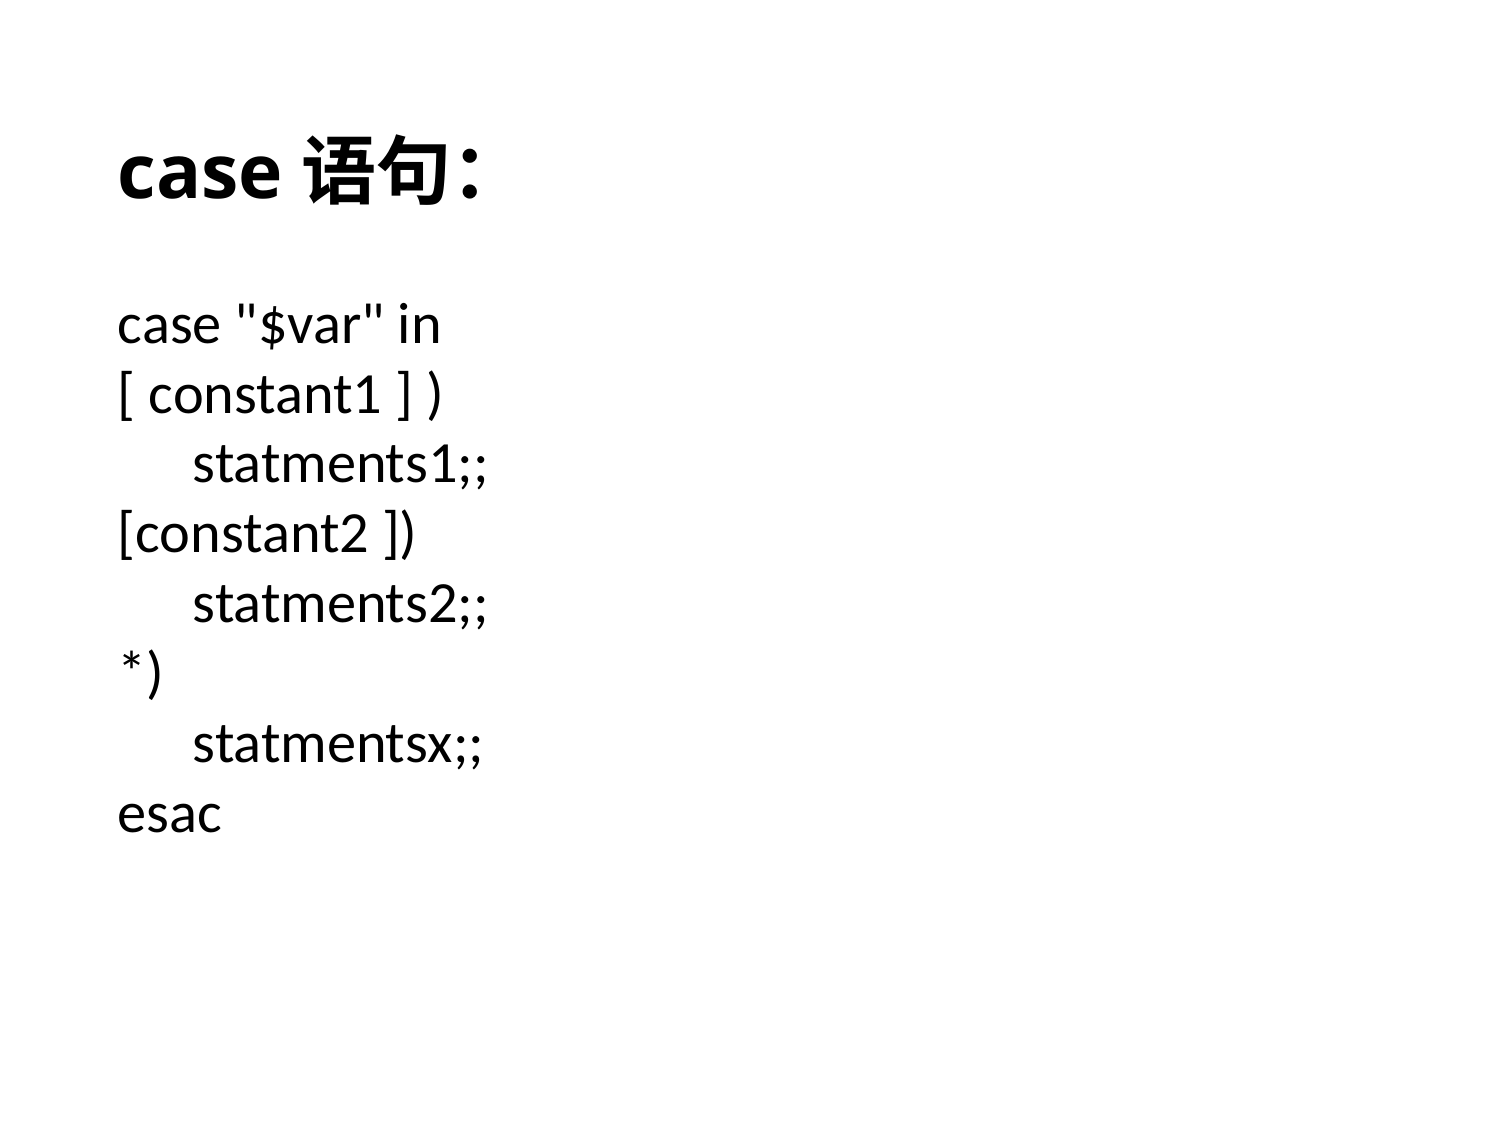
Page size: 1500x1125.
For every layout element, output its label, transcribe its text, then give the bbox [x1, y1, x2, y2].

text_box case语句： [103, 59, 1397, 277]
text_box case "$var" in [ constant1 ] ) statments1;; [constant2 ]) statments2;; *) statmentsx;; esac [103, 277, 1397, 922]
